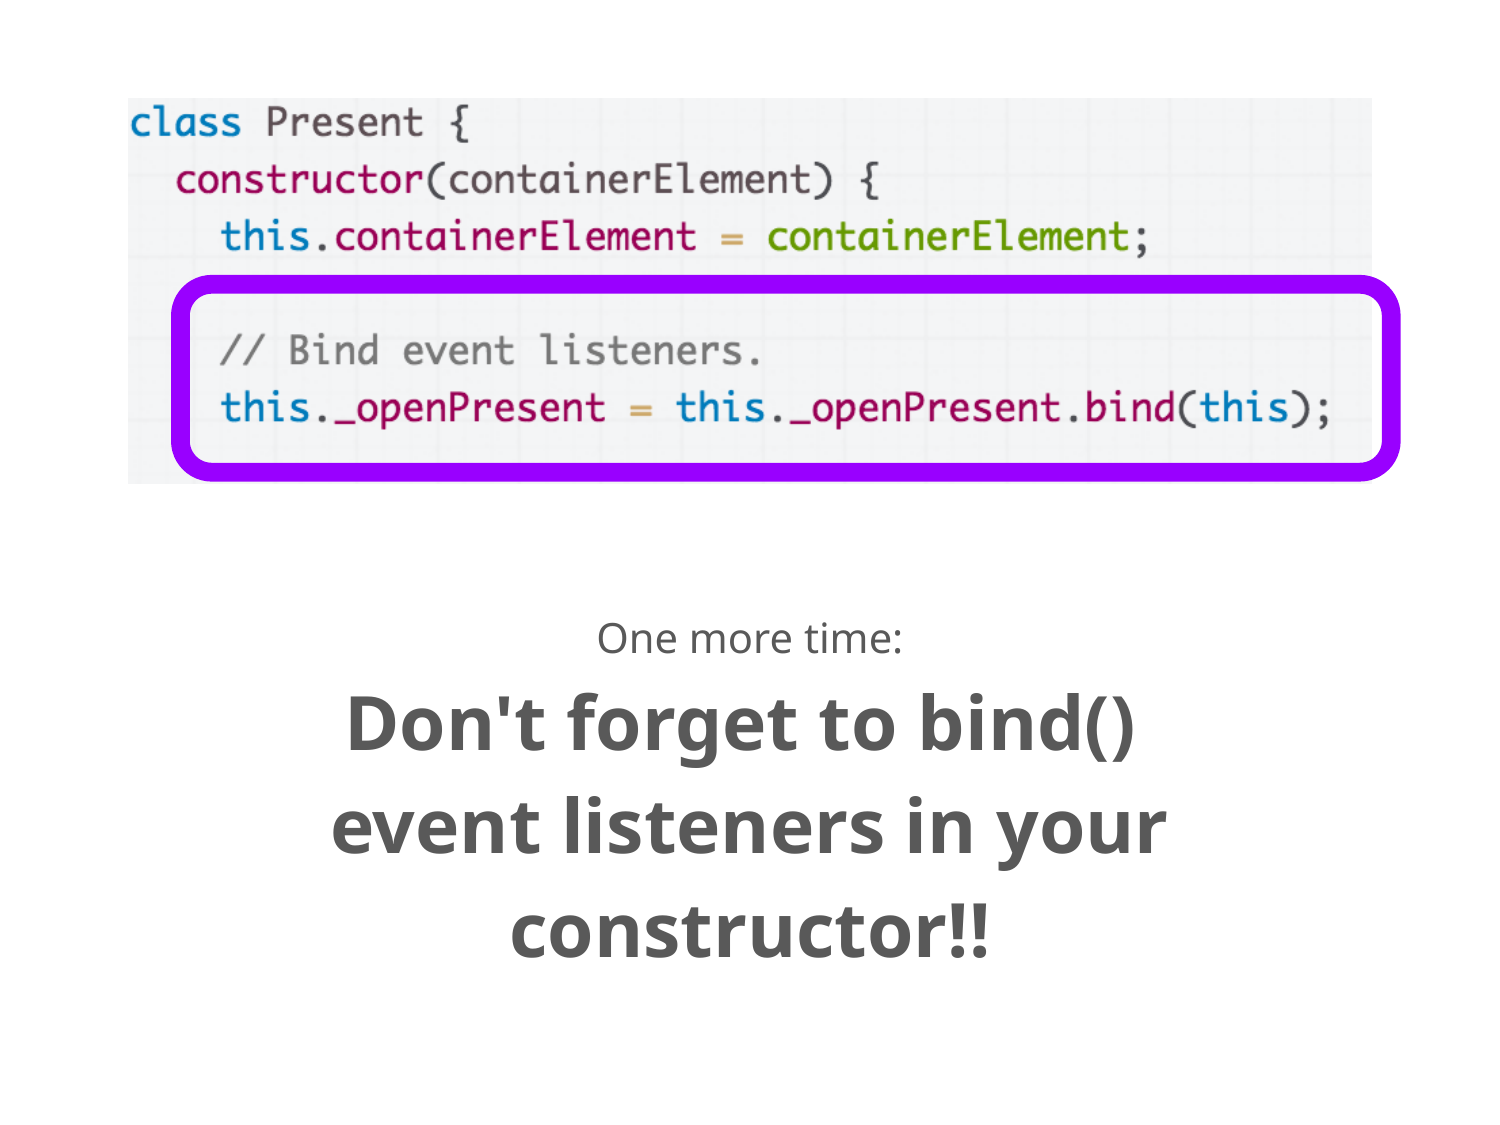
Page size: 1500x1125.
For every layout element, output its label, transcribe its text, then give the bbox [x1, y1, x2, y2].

picture [190, 294, 1372, 462]
list One more time: Don't forget to bind() event listeners in your constructor!! [268, 589, 1232, 921]
picture [128, 98, 1372, 484]
